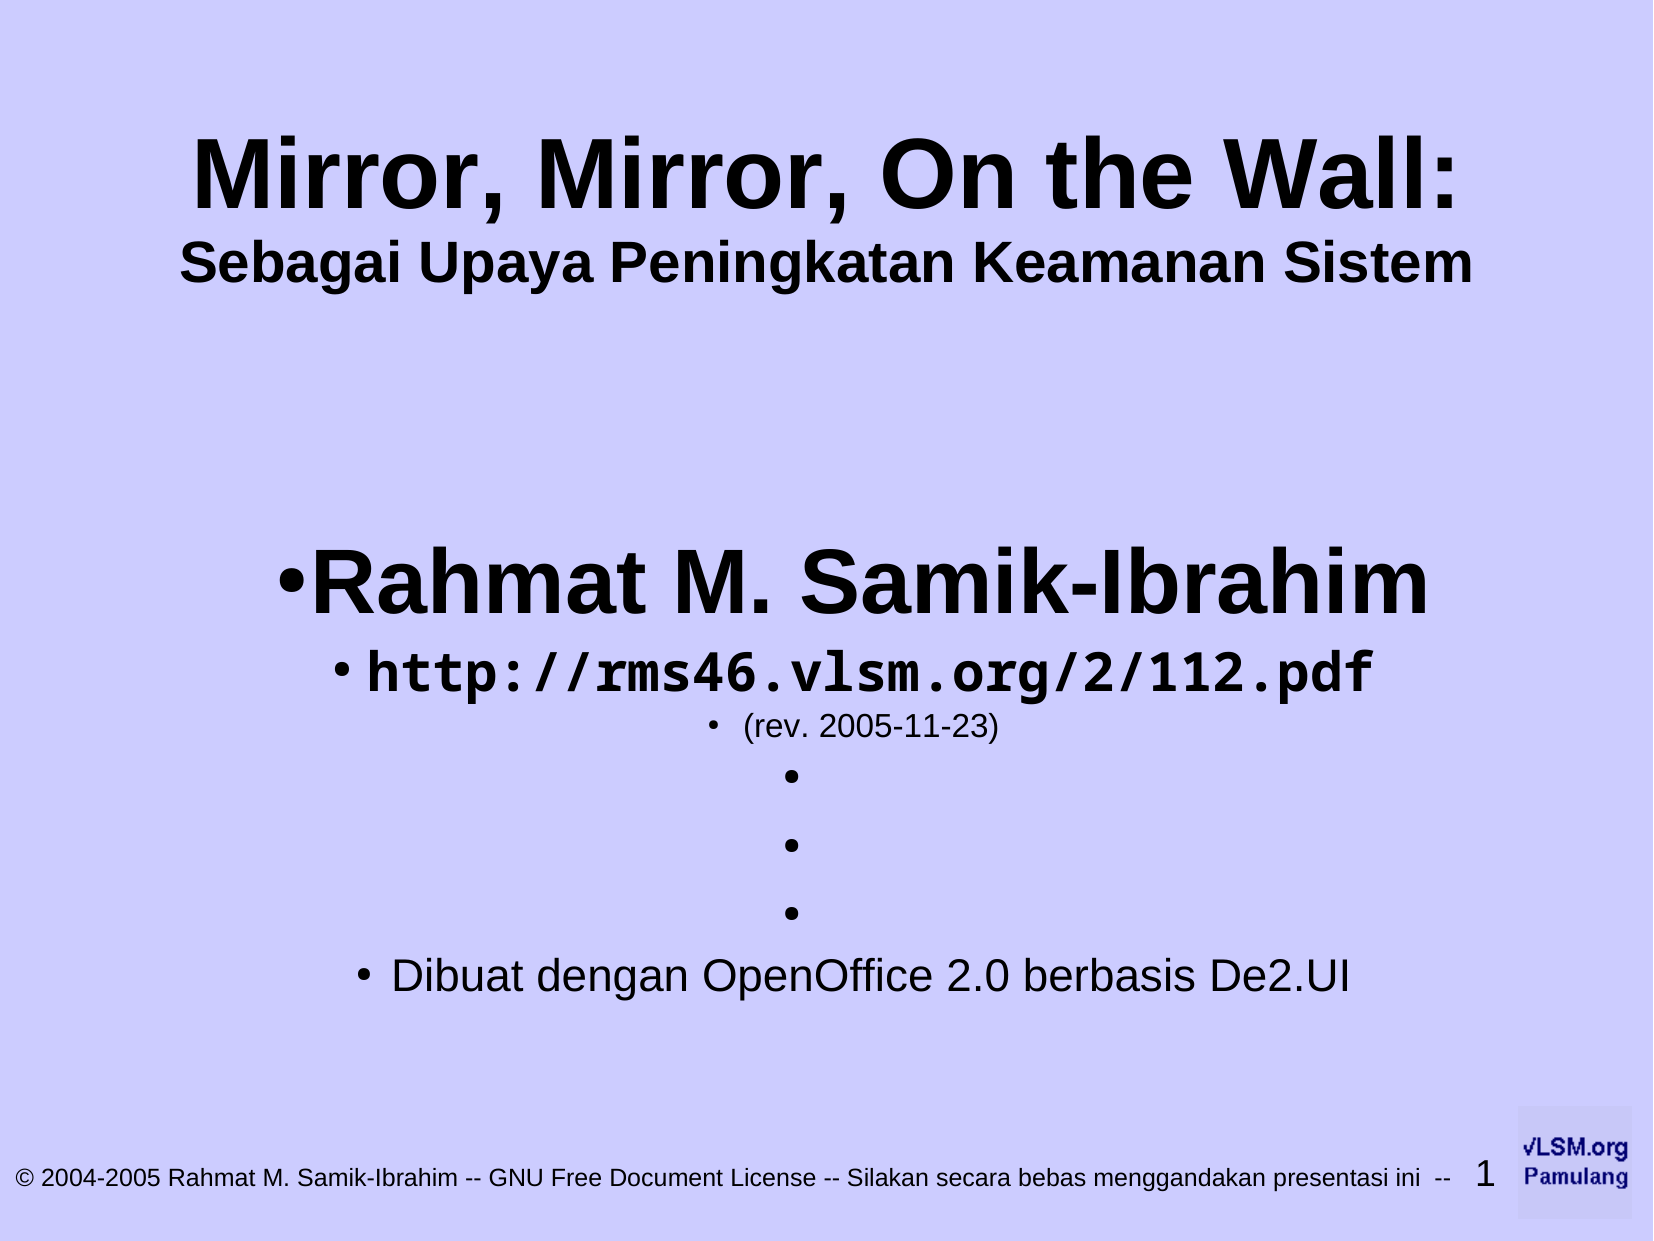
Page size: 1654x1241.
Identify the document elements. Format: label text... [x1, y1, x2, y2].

picture [1518, 1106, 1632, 1219]
subtitle Rahmat M. Samik-Ibrahim http://rms46.vlsm.org/2/112.pdf (rev. 2005-11-23) Dibuat dengan OpenOffice 2.0 berbasis De2.UI [81, 490, 1556, 1042]
title Mirror, Mirror, On the Wall: Sebagai Upaya Peningkatan Keamanan Sistem [121, 72, 1533, 341]
